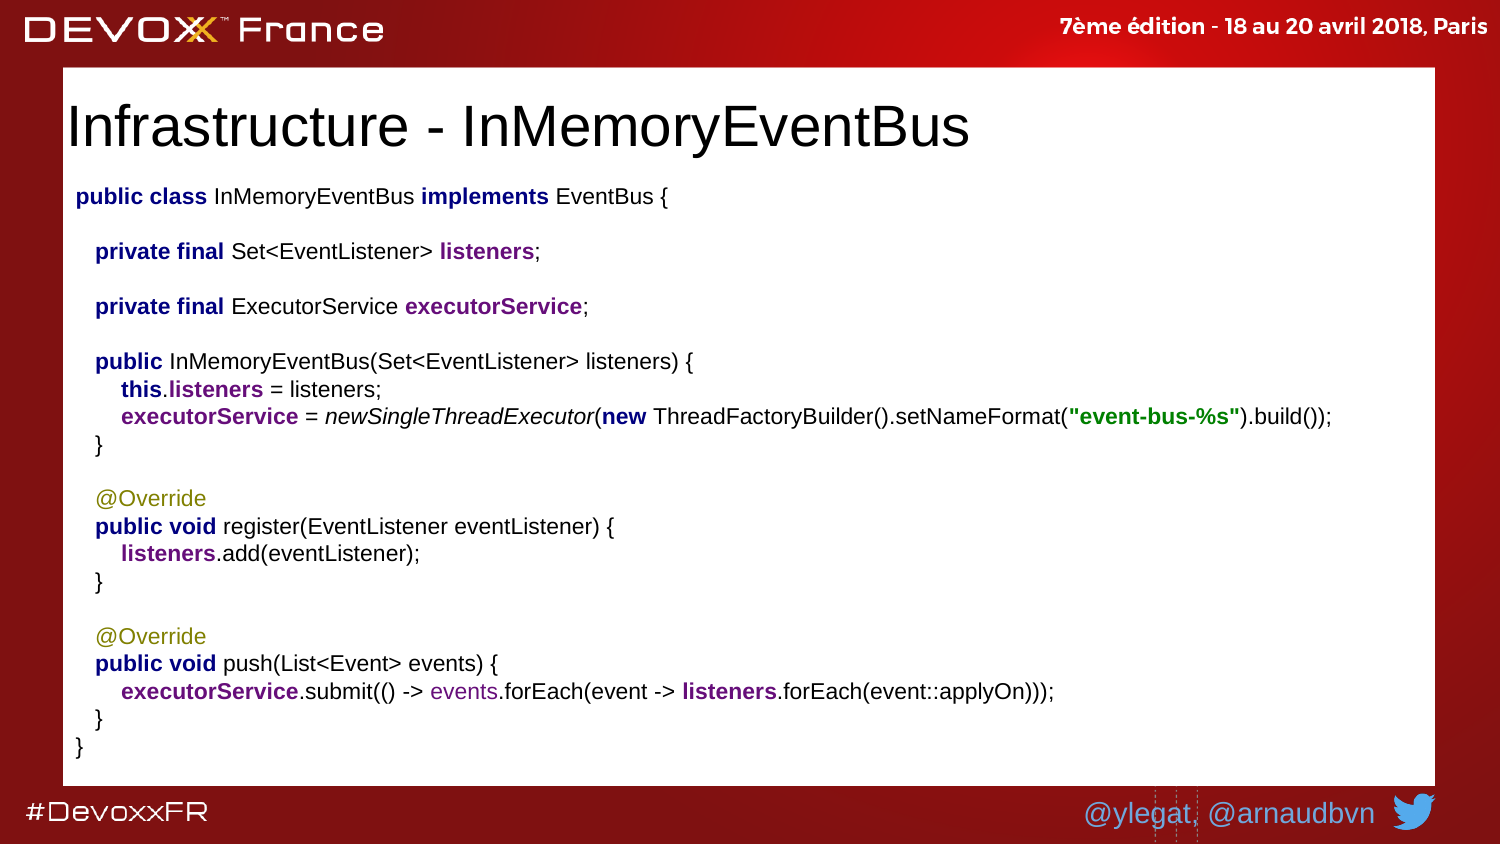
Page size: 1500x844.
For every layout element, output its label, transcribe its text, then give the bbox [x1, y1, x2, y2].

text_box @ylegat, @arnaudbvn [1068, 790, 1399, 844]
text_box public class InMemoryEventBus implements EventBus { private final Set<EventListener> listeners; private final ExecutorService executorService; public InMemoryEventBus(Set<EventListener> listeners) { this.listeners = listeners; executorService = newSingleThreadExecutor(new ThreadFactoryBuilder().setNameFormat("event-bus-%s").build()); } @Override public void register(EventListener eventListener) { listeners.add(eventListener); } @Override public void push(List<Event> events) { executorService.submit(() -> events.forEach(event -> listeners.forEach(event::applyOn))); } } [60, 166, 1430, 790]
title Infrastructure - InMemoryEventBus [51, 72, 1449, 167]
picture [0, 0, 1500, 844]
